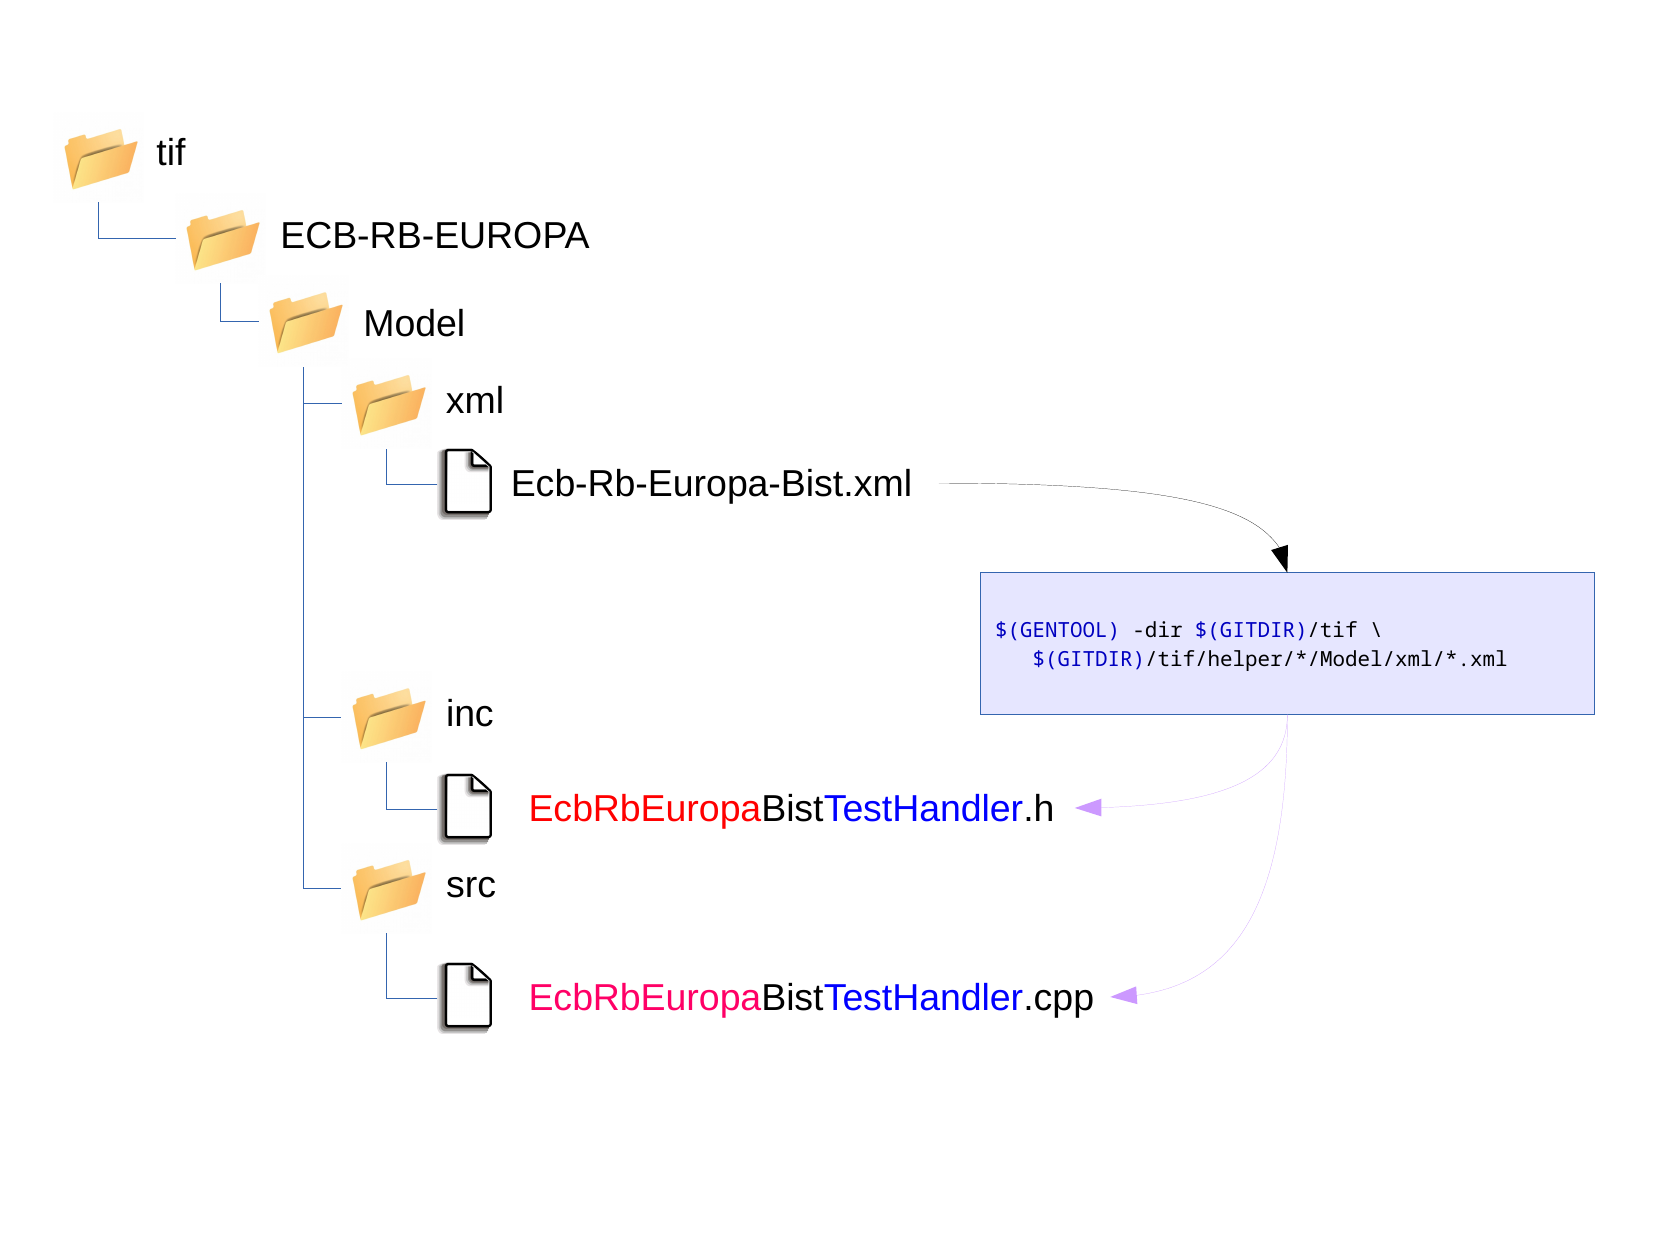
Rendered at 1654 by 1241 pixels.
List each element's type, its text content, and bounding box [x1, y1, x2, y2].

text_box inc [431, 685, 778, 743]
text_box xml [431, 372, 778, 429]
text_box $(GENTOOL) -dir $(GITDIR)/tif \ $(GITDIR)/tif/helper/*/Model/xml/*.xml [980, 572, 1595, 715]
text_box src [431, 856, 778, 914]
picture [341, 671, 432, 763]
picture [437, 448, 492, 520]
text_box Model [348, 295, 668, 353]
text_box tif [141, 124, 201, 181]
picture [437, 962, 492, 1034]
picture [53, 112, 144, 203]
text_box EcbRbEuropaBistTestHandler.cpp [513, 968, 1111, 1026]
text_box ECB-RB-EUROPA [265, 206, 626, 264]
text_box Ecb-Rb-Europa-Bist.xml [496, 454, 939, 512]
picture [175, 193, 432, 449]
picture [341, 843, 432, 934]
picture [437, 773, 492, 845]
text_box EcbRbEuropaBistTestHandler.h [513, 779, 1075, 837]
